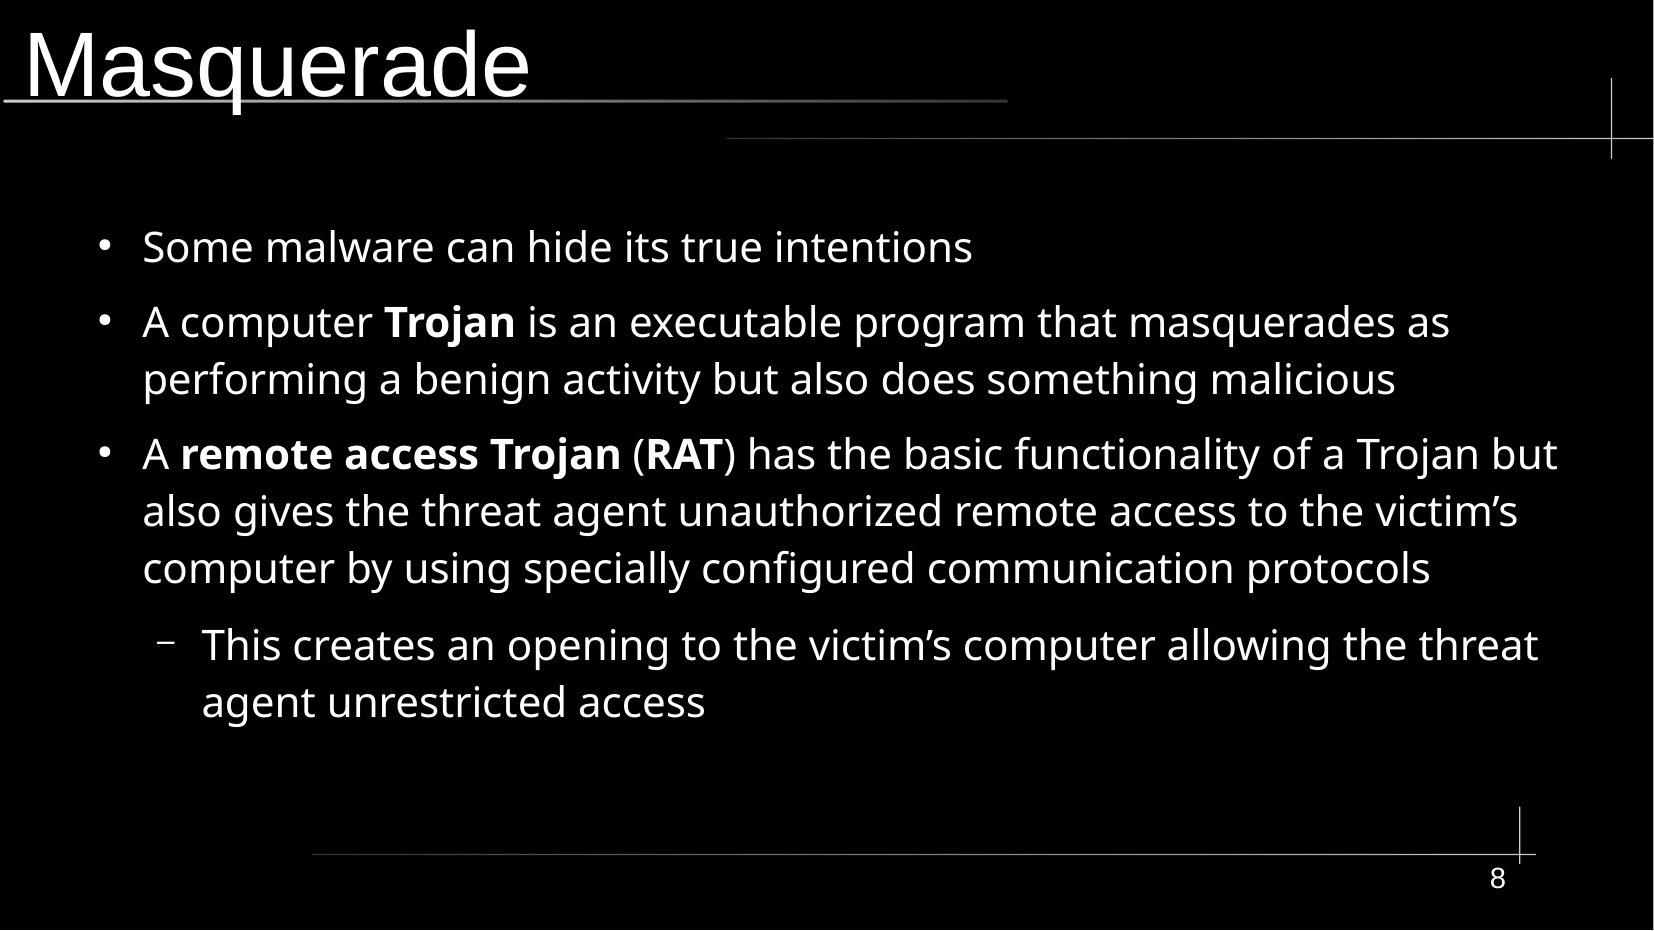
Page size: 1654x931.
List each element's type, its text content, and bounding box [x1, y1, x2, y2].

title Masquerade [23, 11, 1589, 119]
list Some malware can hide its true intentions A computer Trojan is an executable program that masquerades as performing a benign activity but also does something malicious A remote access Trojan (RAT) has the basic functionality of a Trojan but also gives the threat agent unauthorized remote access to the victim’s computer by using specially configured communication protocols This creates an opening to the victim’s computer allowing the threat agent unrestricted access [82, 217, 1571, 758]
